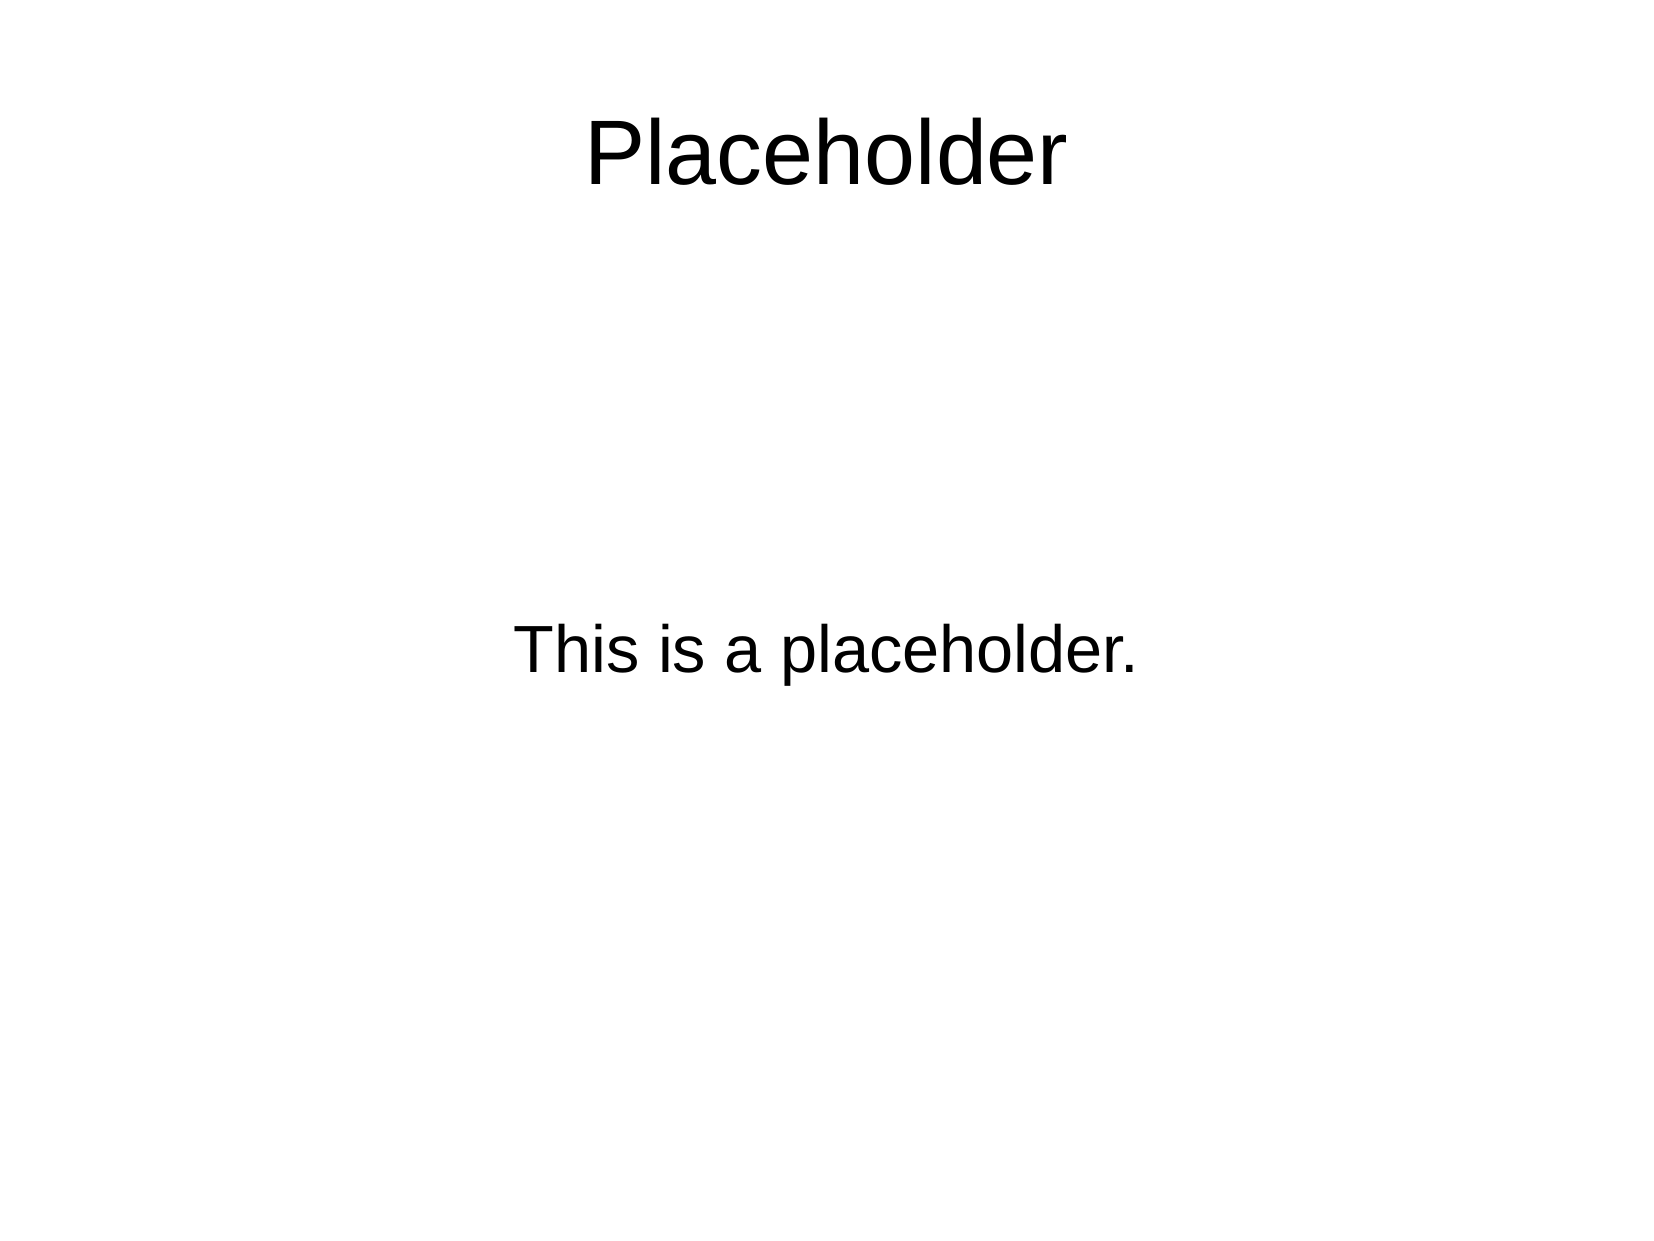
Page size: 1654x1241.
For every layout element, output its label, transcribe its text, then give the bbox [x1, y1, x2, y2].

title Placeholder [82, 49, 1571, 257]
subtitle This is a placeholder. [82, 290, 1571, 1010]
